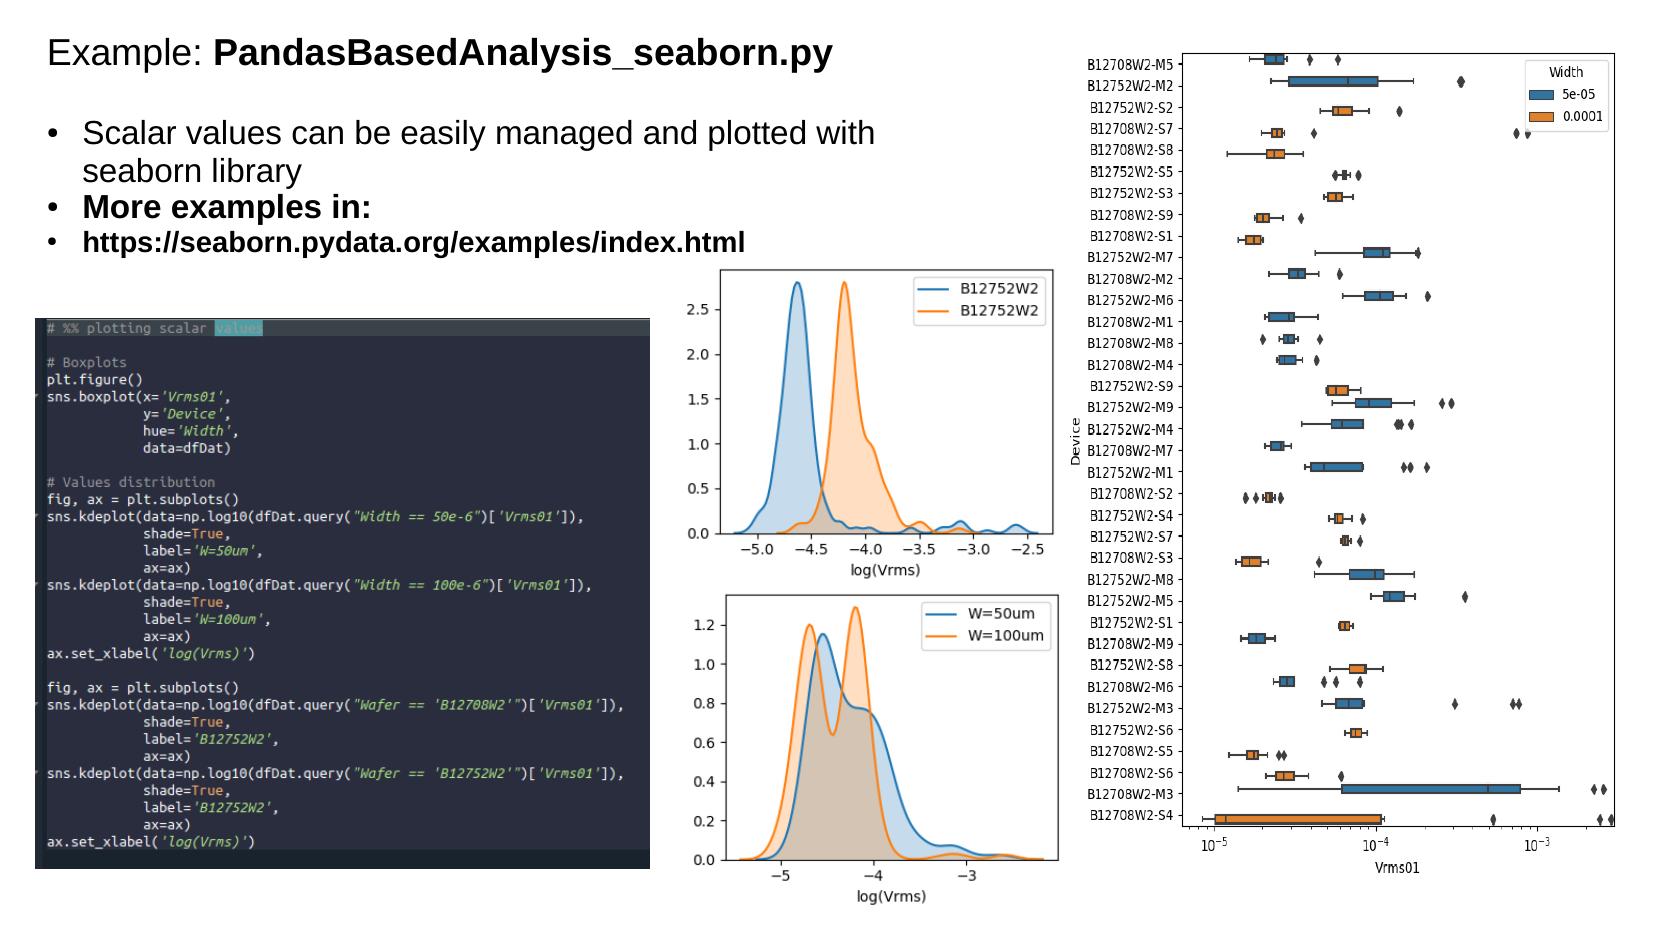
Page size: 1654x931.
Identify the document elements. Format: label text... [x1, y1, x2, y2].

picture [35, 318, 650, 869]
text_box Example: PandasBasedAnalysis_seaborn.py Scalar values can be easily managed and plotted with seaborn library More examples in: https://seaborn.pydata.org/examples/index.html [32, 23, 981, 308]
picture [678, 44, 1619, 910]
